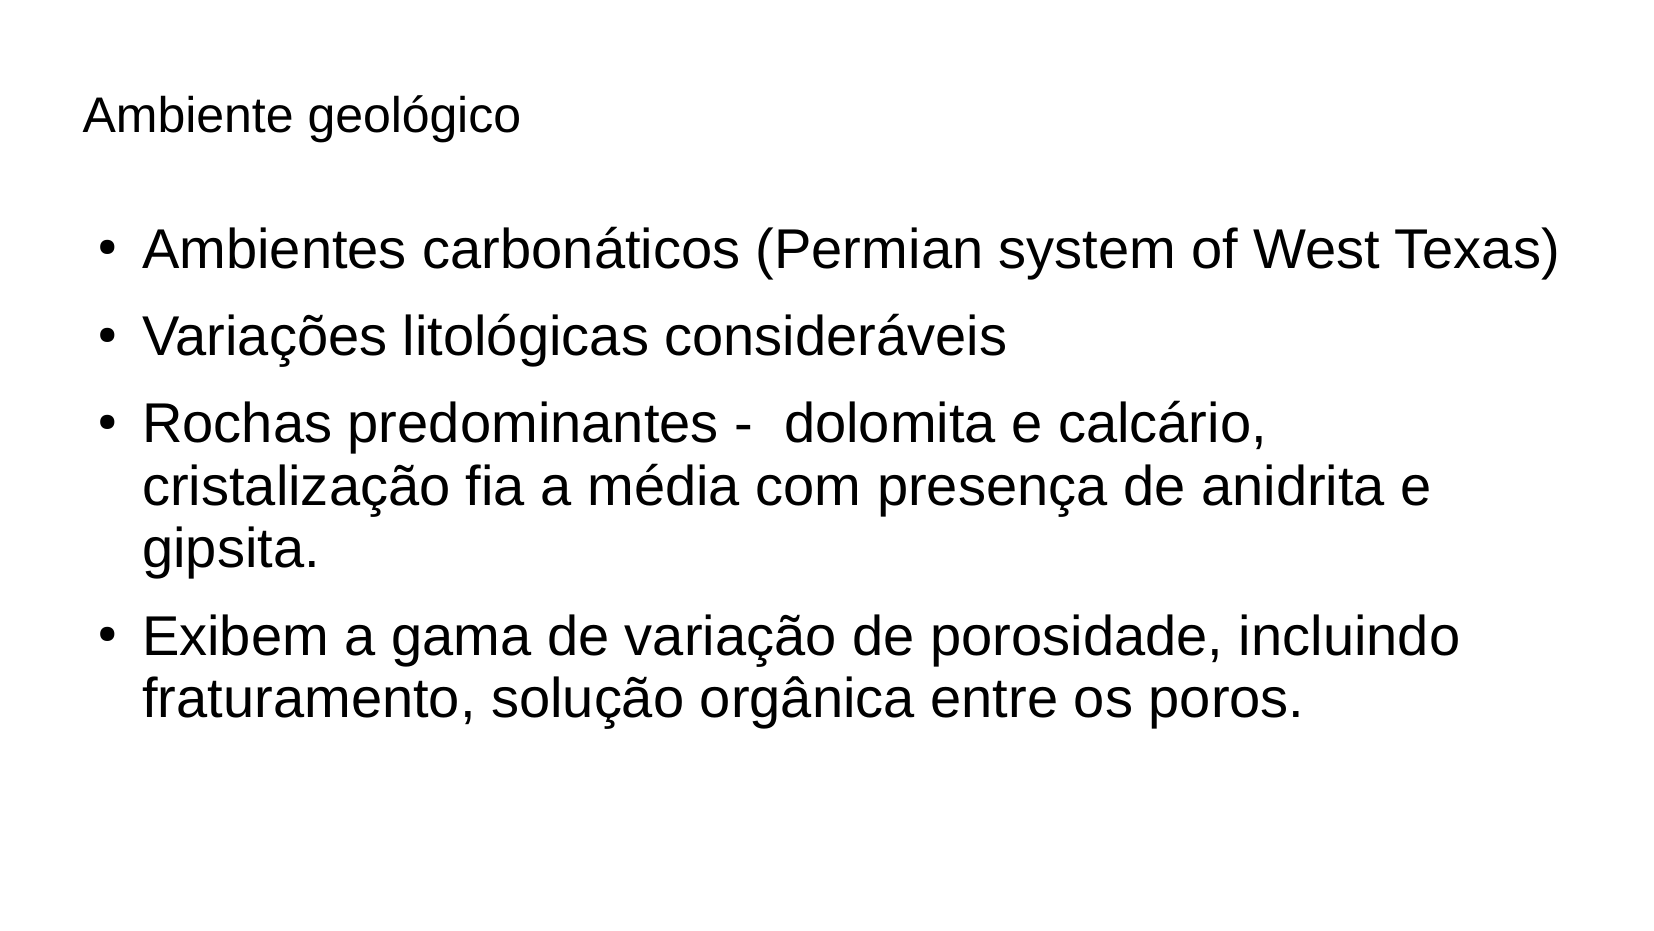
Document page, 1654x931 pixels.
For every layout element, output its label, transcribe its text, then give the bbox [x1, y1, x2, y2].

title Ambiente geológico [82, 37, 1571, 193]
list Ambientes carbonáticos (Permian system of West Texas) Variações litológicas consideráveis Rochas predominantes - dolomita e calcário, cristalização fia a média com presença de anidrita e gipsita. Exibem a gama de variação de porosidade, incluindo fraturamento, solução orgânica entre os poros. [82, 217, 1571, 758]
